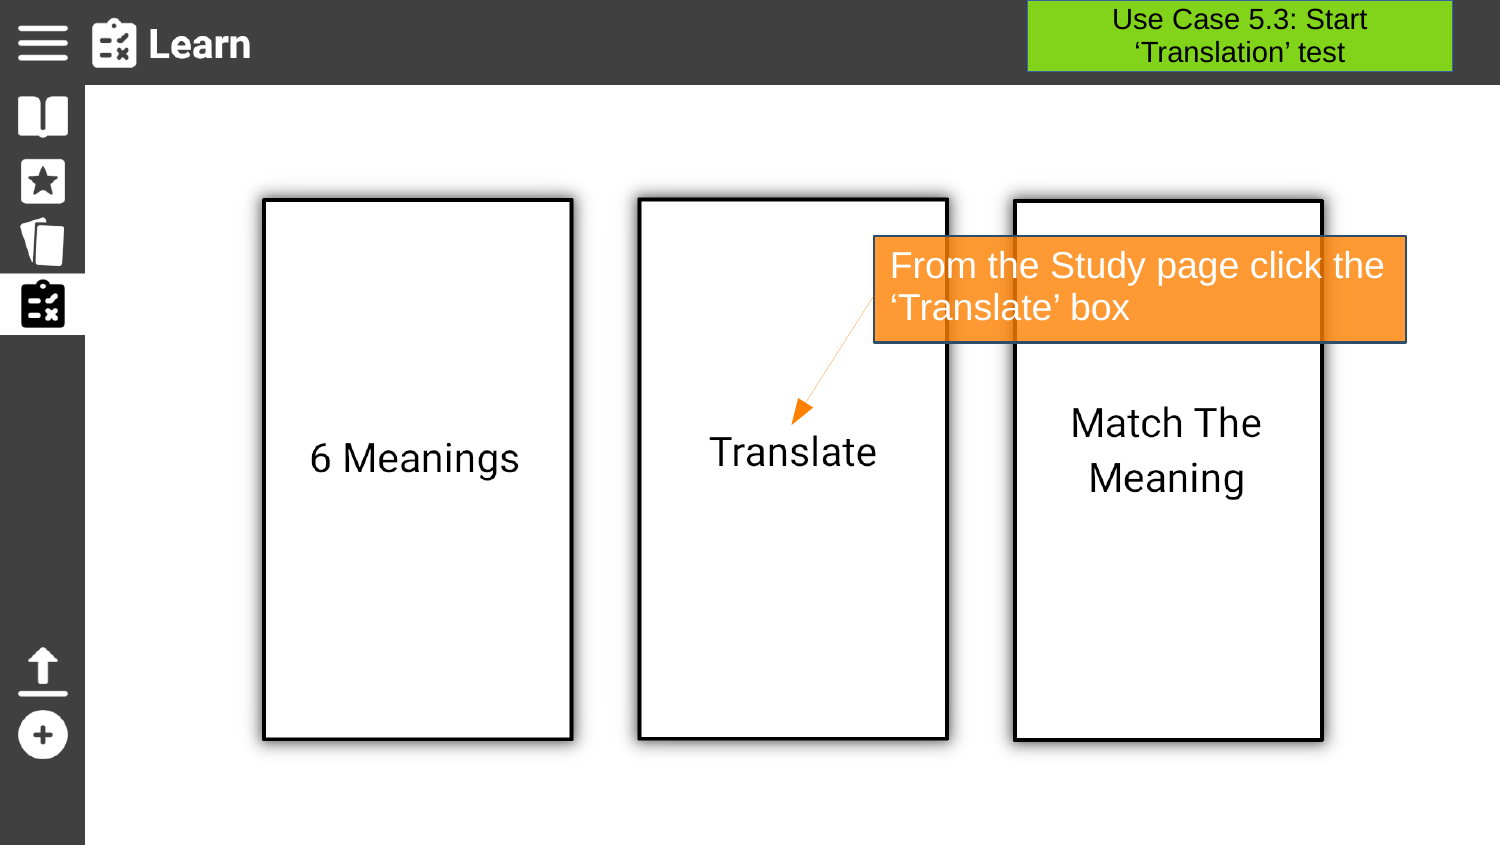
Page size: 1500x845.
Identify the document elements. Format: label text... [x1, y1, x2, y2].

text_box From the Study page click the ‘Translate’ box [874, 236, 1406, 343]
picture [0, 0, 1500, 845]
text_box Use Case 5.3: Start ‘Translation’ test [1027, 0, 1453, 72]
